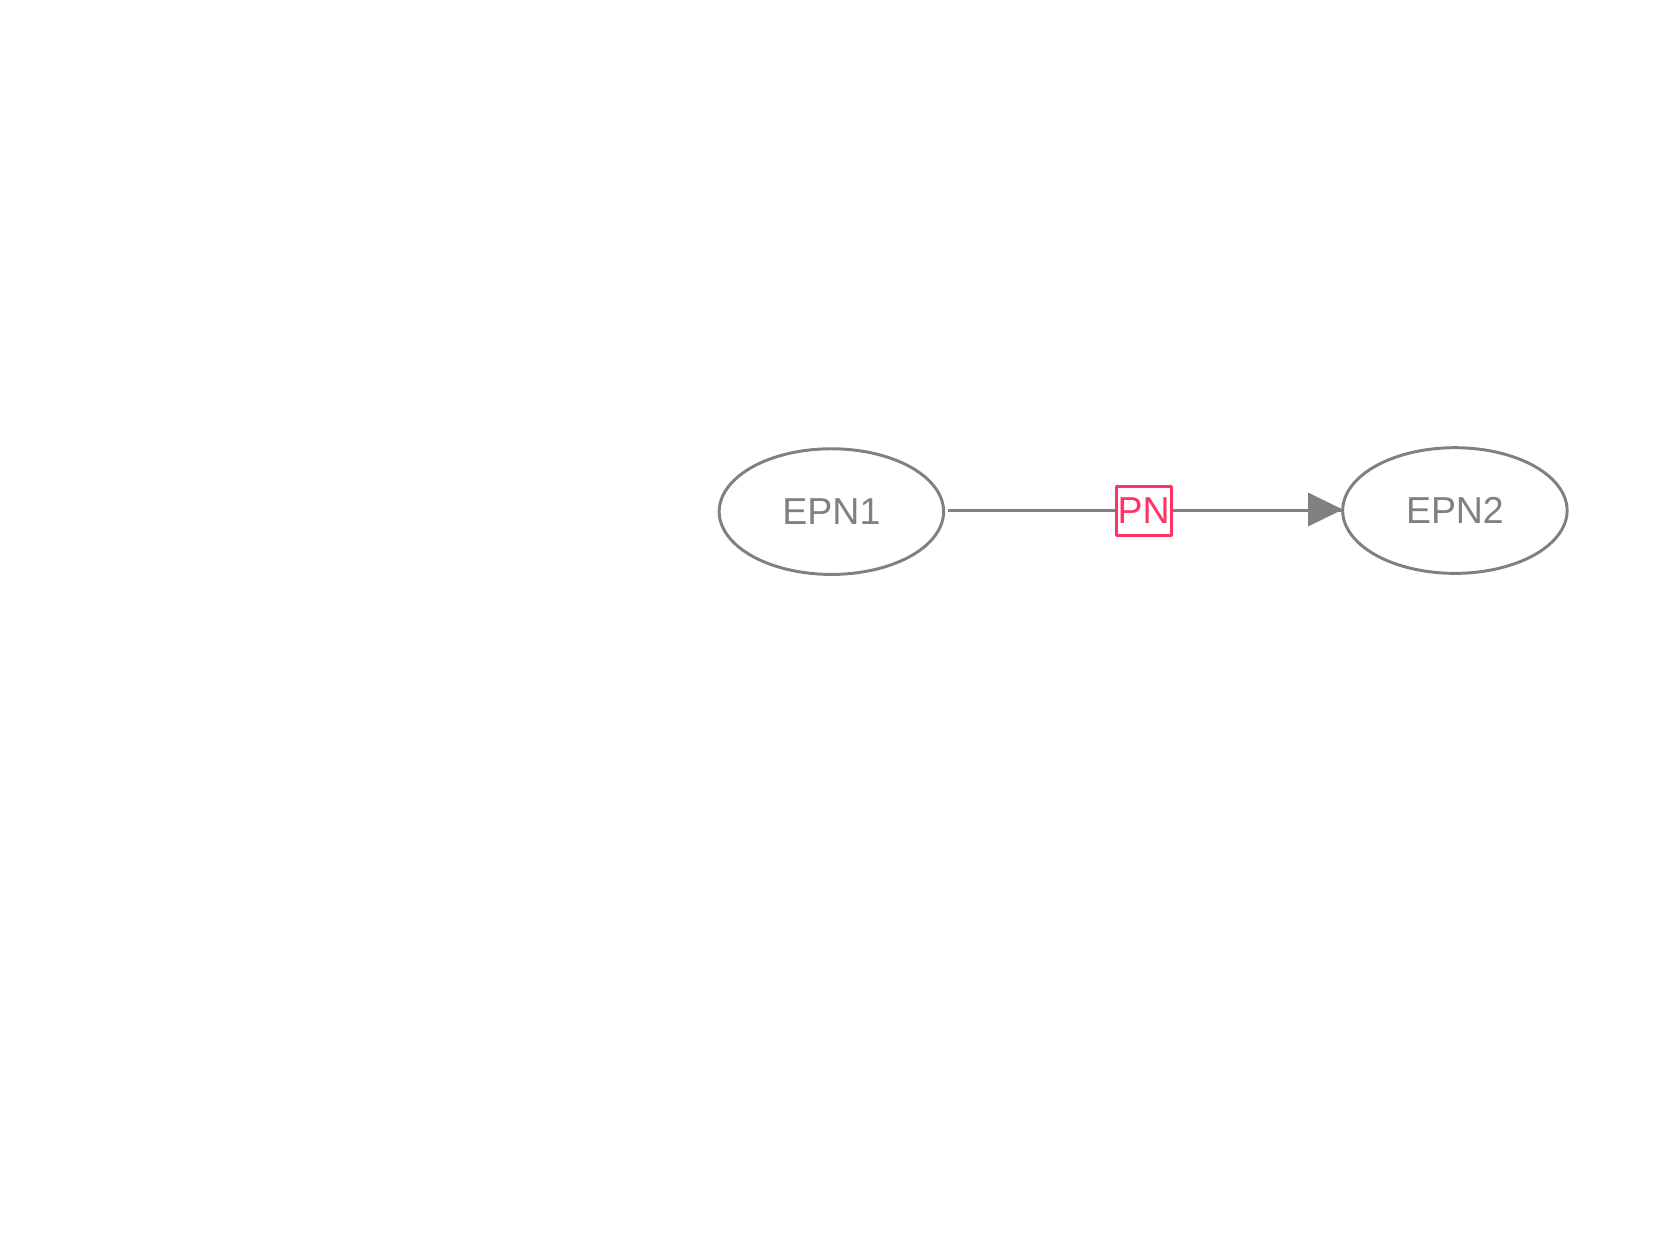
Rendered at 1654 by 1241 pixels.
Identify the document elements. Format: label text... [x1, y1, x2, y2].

text_box EPN1 [719, 448, 944, 575]
text_box [1308, 492, 1342, 511]
text_box EPN2 [1342, 447, 1568, 574]
text_box [1308, 512, 1338, 527]
text_box PN [1116, 486, 1172, 536]
